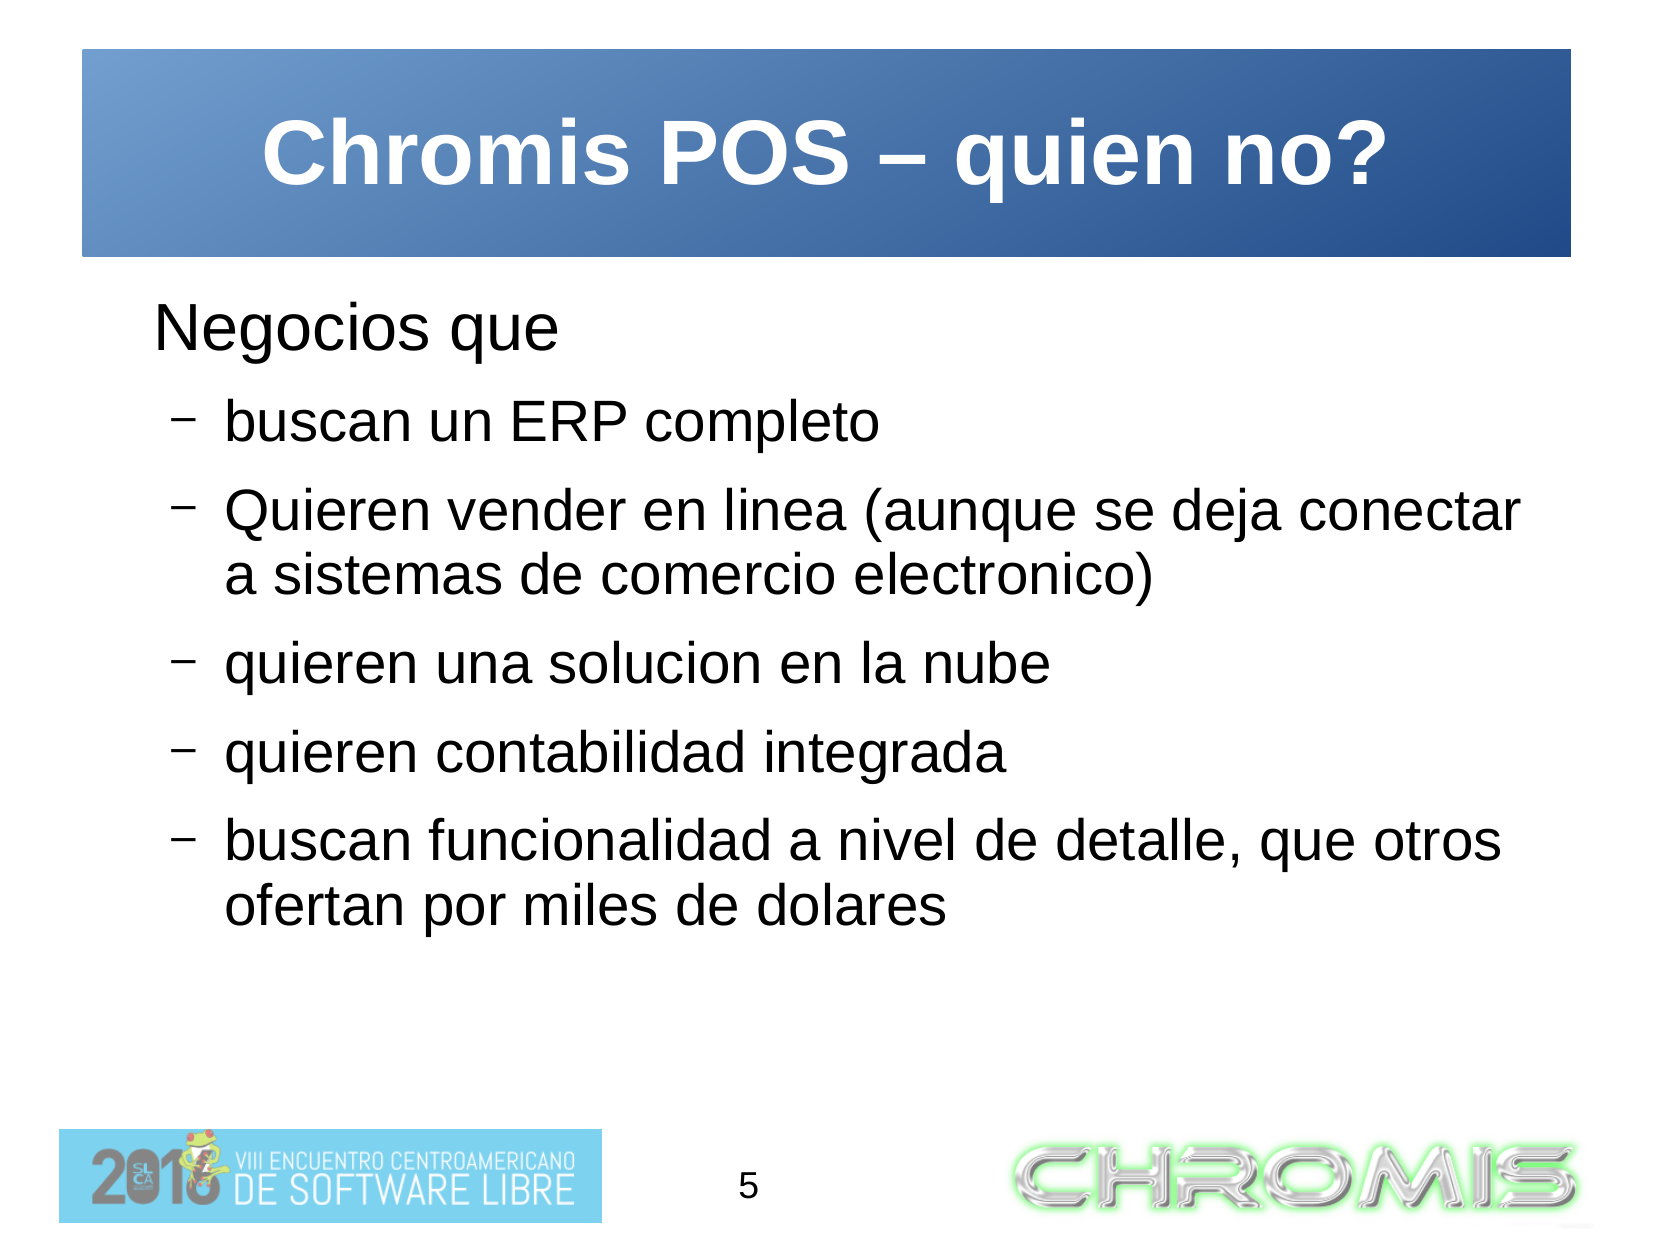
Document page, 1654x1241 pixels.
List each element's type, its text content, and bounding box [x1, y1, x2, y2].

list Negocios que buscan un ERP completo Quieren vender en linea (aunque se deja conectar a sistemas de comercio electronico) quieren una solucion en la nube quieren contabilidad integrada buscan funcionalidad a nivel de detalle, que otros ofertan por miles de dolares [82, 290, 1571, 1010]
title Chromis POS – quien no? [82, 49, 1571, 257]
